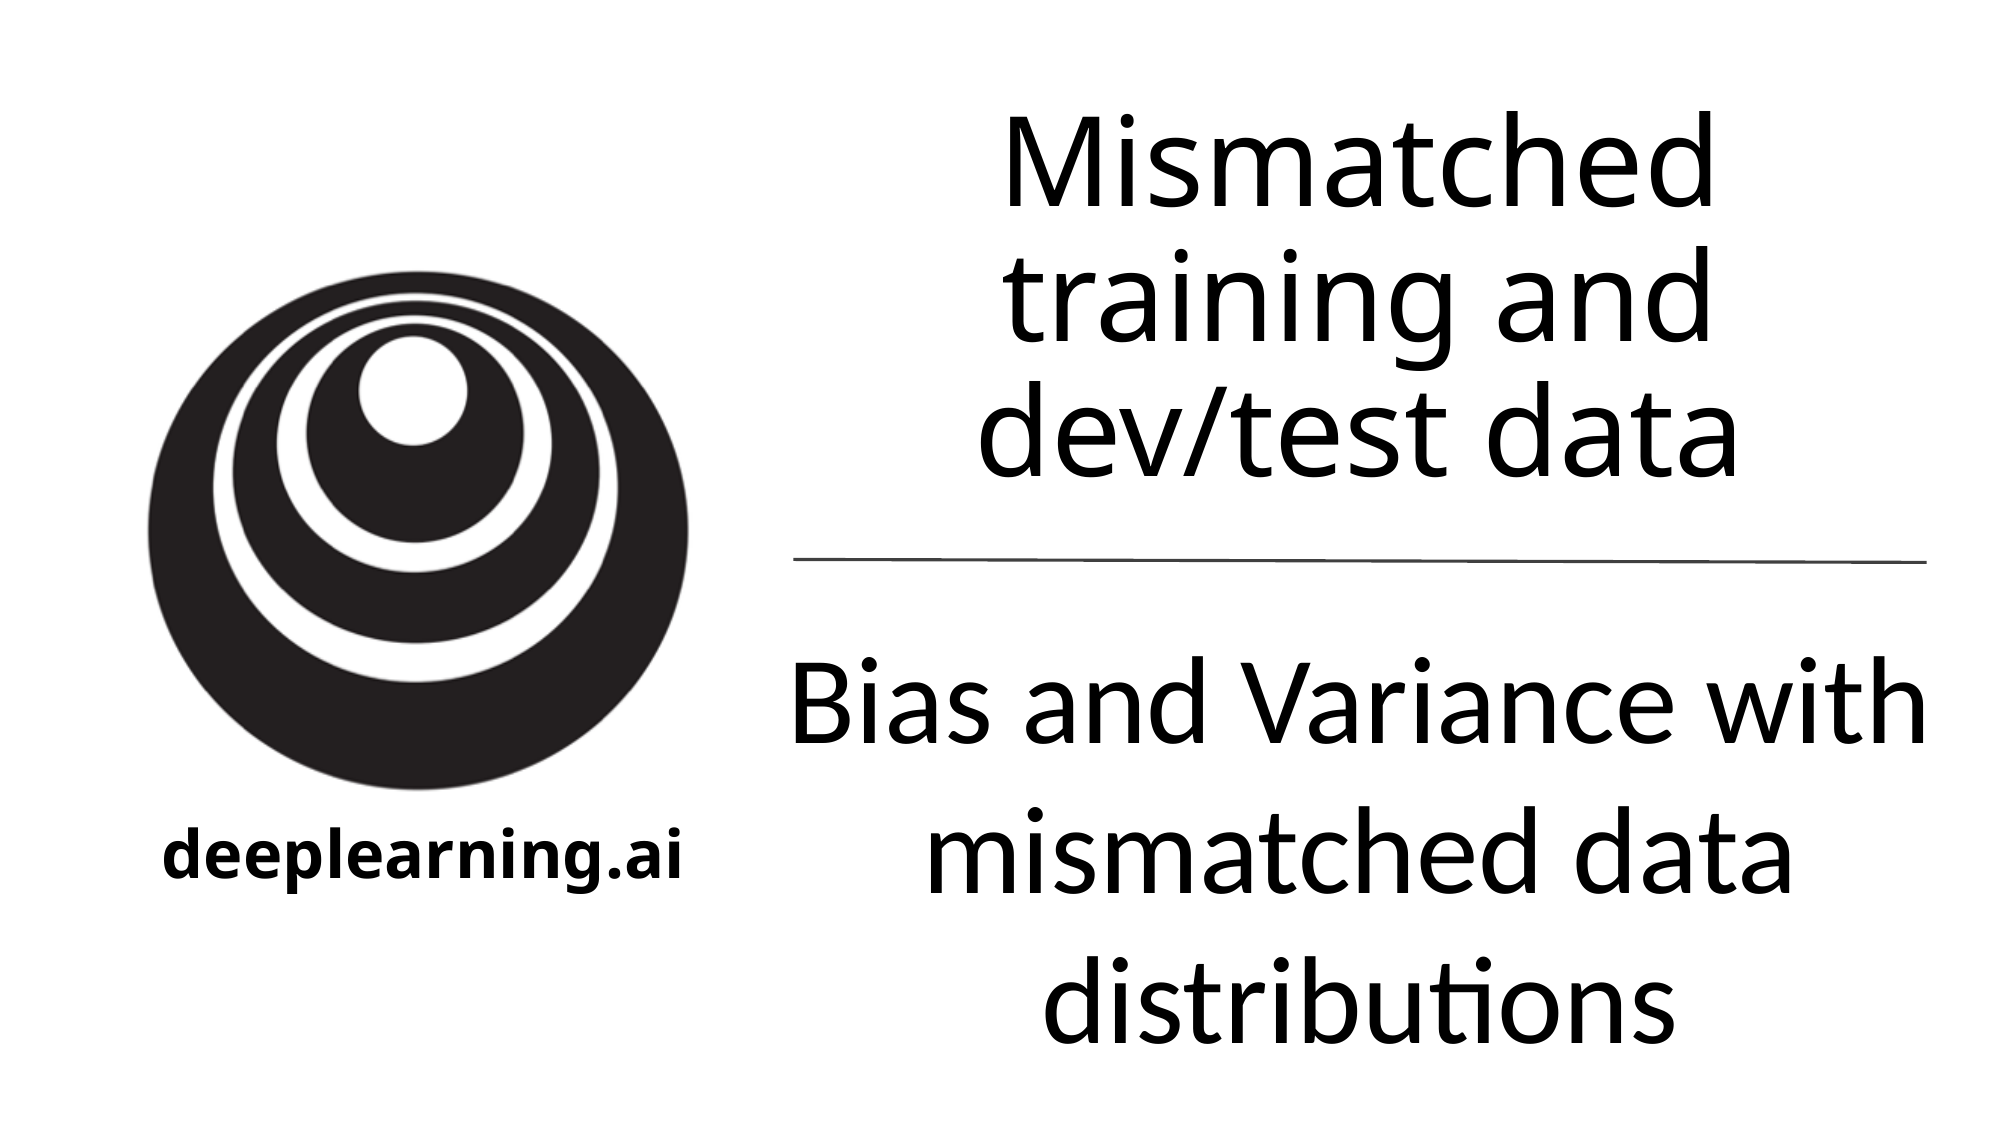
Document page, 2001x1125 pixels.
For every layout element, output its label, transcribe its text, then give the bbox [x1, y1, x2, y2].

text_box Mismatched training and dev/test data [765, 75, 1955, 511]
text_box [179, 194, 669, 702]
text_box deeplearning.ai [56, 768, 703, 901]
text_box Bias and Variance with mismatched data distributions [703, 611, 2000, 1081]
picture [108, 234, 739, 768]
